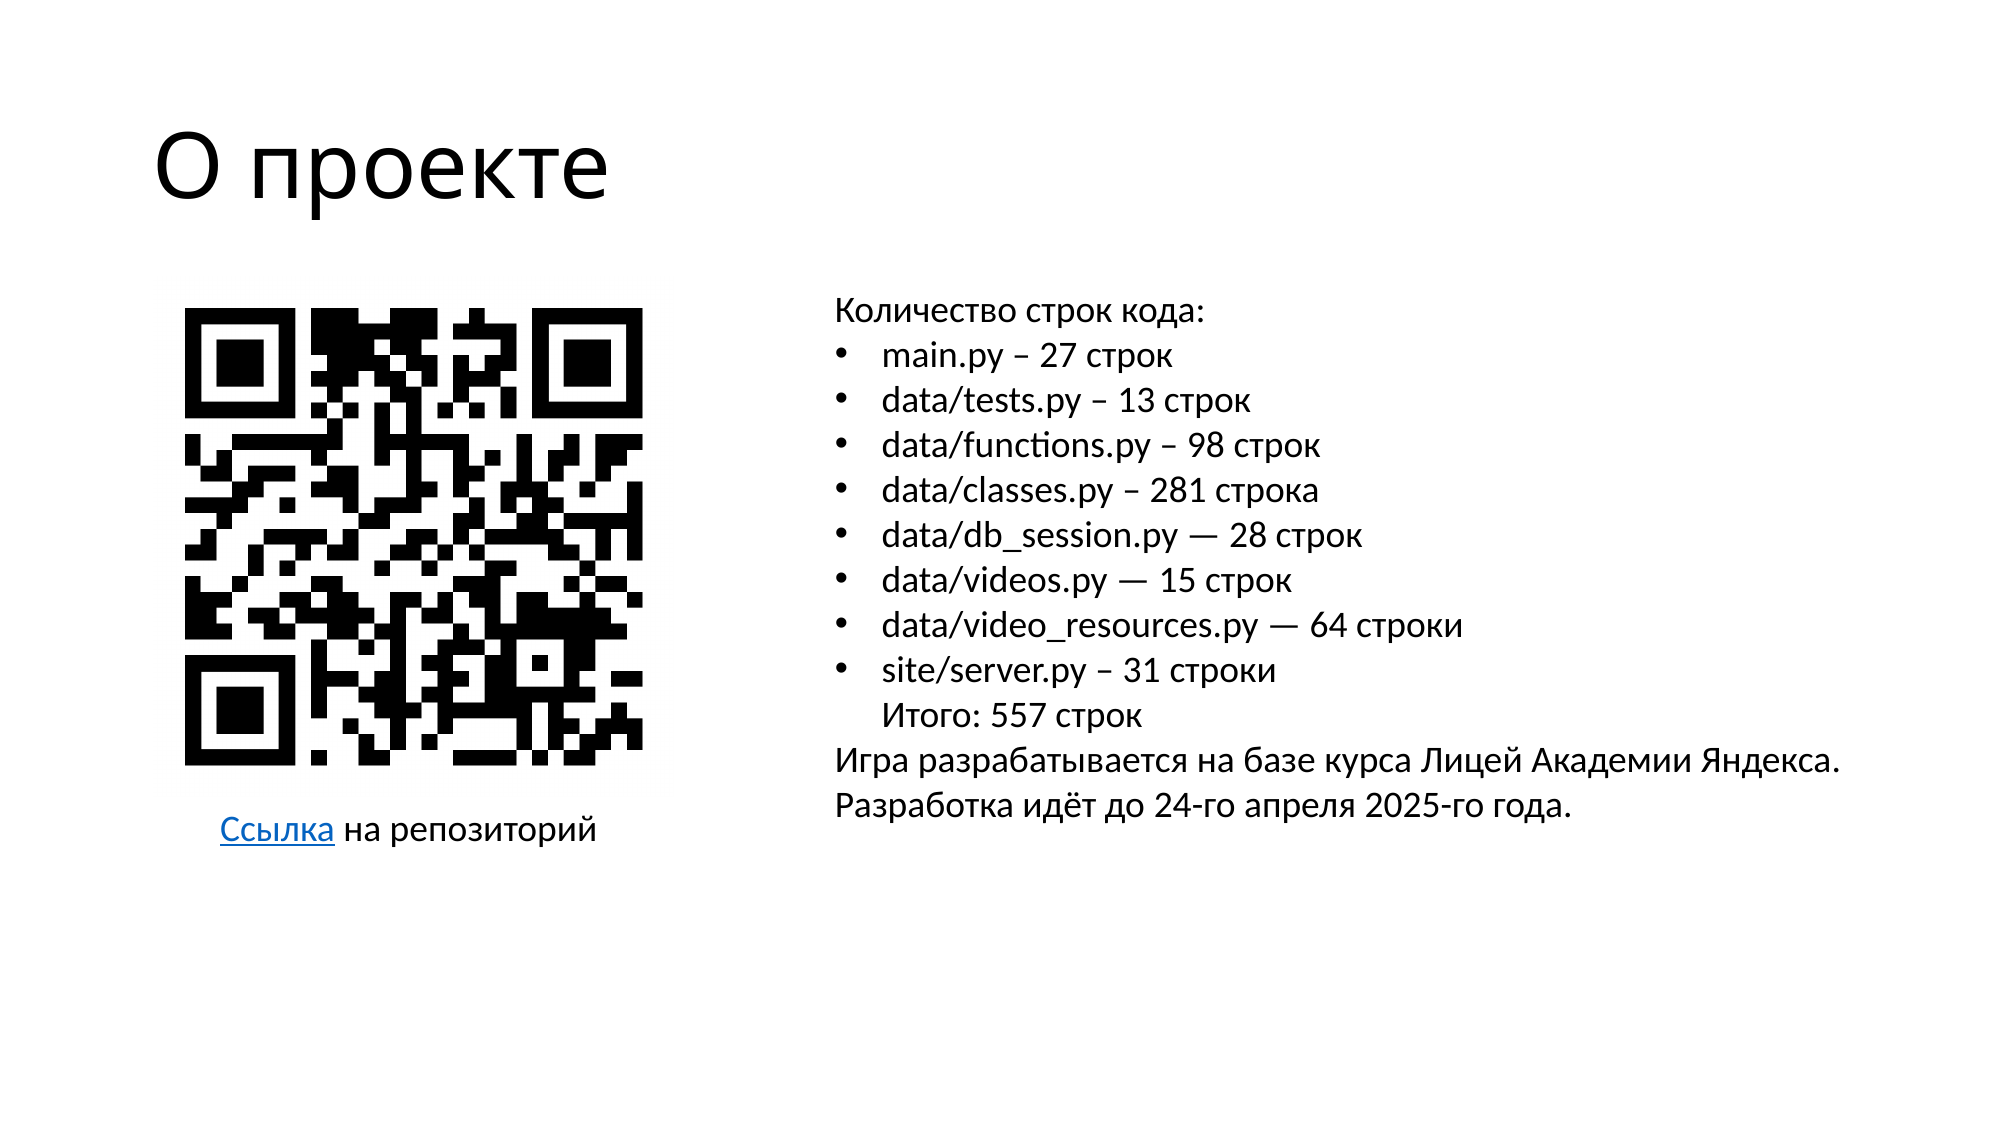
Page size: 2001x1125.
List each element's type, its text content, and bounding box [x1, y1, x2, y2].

text_box Количество строк кода: main.py – 27 строк data/tests.py – 13 строк data/functions.py – 98 строк data/classes.py – 281 строка data/db_session.py — 28 строк data/videos.py — 15 строк data/video_resources.py — 64 строки site/server.py – 31 строки Итого: 557 строк Игра разрабатывается на базе курса Лицей Академии Яндекса. Разработка идёт до 24-го апреля 2025-го года. [820, 277, 1857, 833]
title О проекте [137, 59, 1863, 278]
picture [153, 276, 674, 797]
text_box Ссылка на репозиторий [205, 797, 622, 856]
